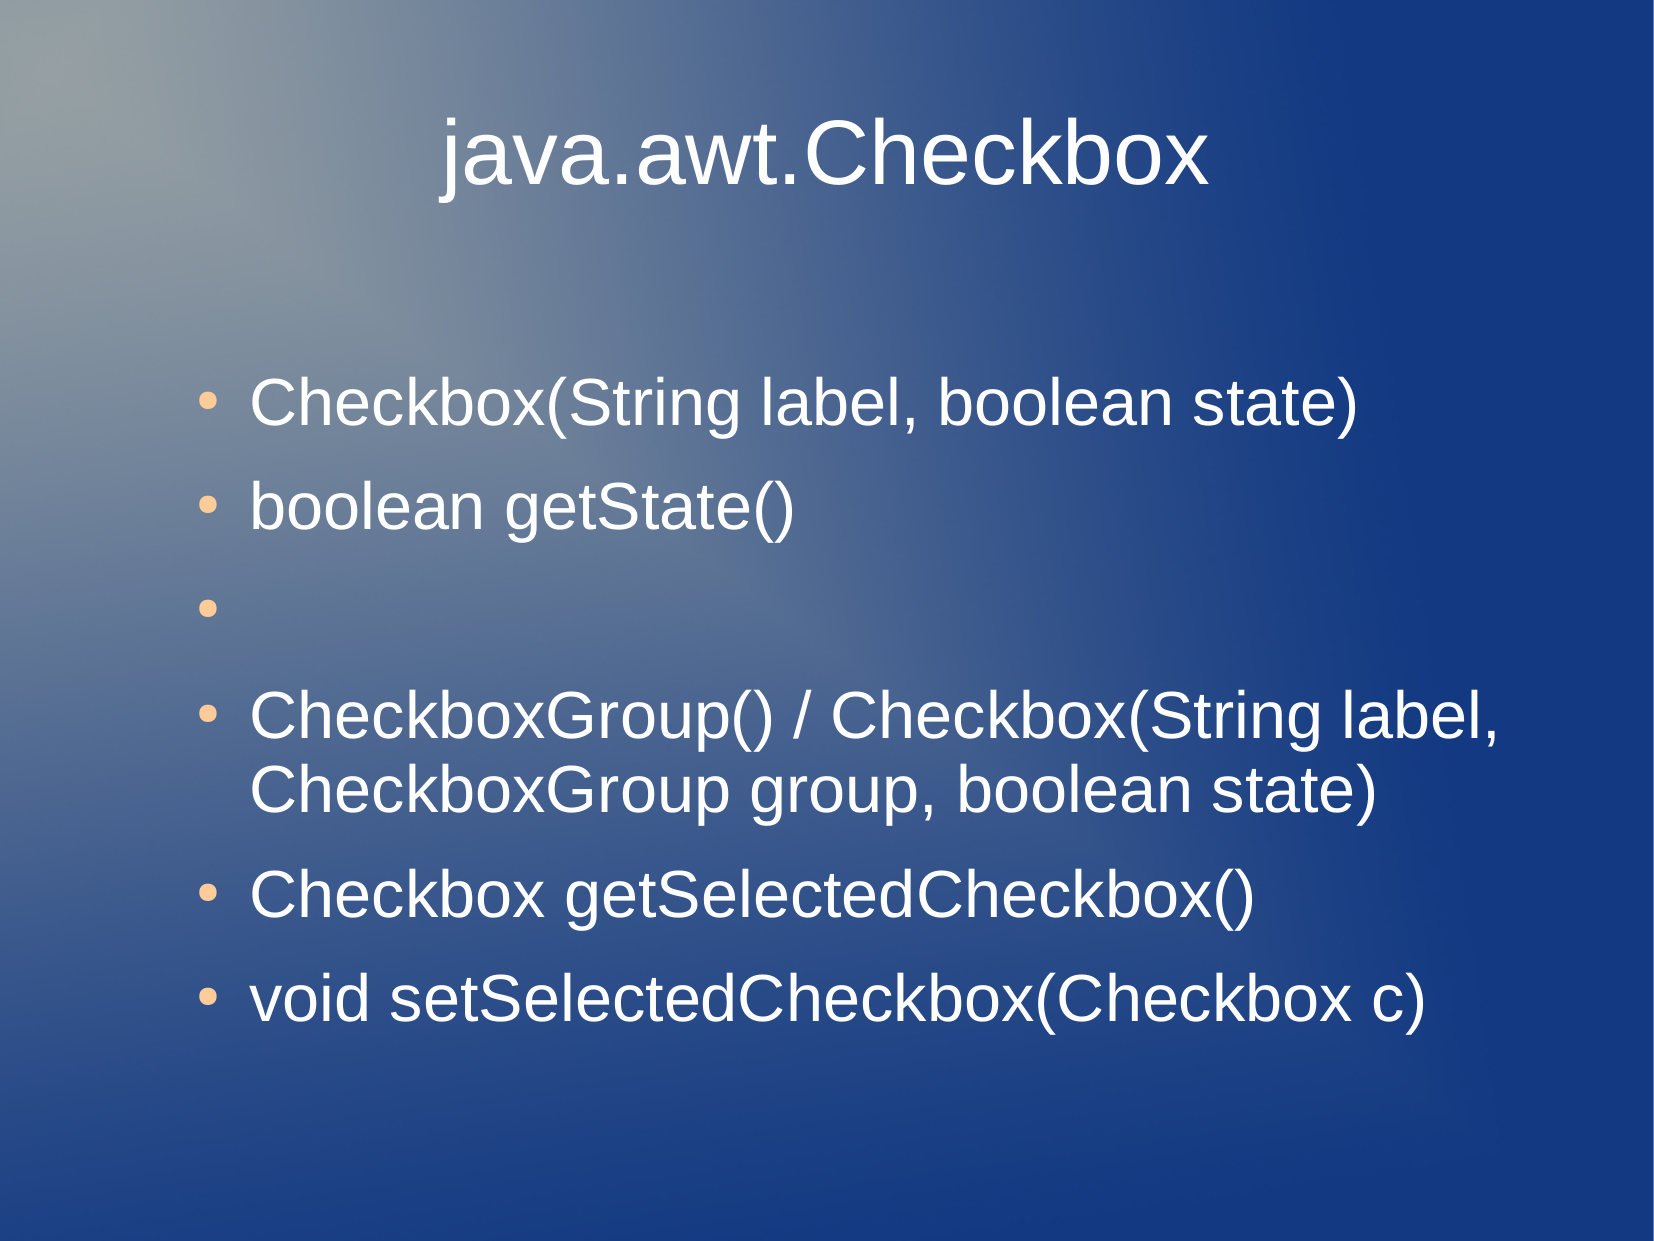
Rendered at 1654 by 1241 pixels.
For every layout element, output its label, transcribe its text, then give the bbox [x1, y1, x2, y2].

picture [0, 0, 1654, 1241]
title java.awt.Checkbox [82, 49, 1571, 257]
list Checkbox(String label, boolean state) boolean getState() CheckboxGroup() / Checkbox(String label, CheckboxGroup group, boolean state) Checkbox getSelectedCheckbox() void setSelectedCheckbox(Checkbox c) [178, 364, 1570, 1147]
